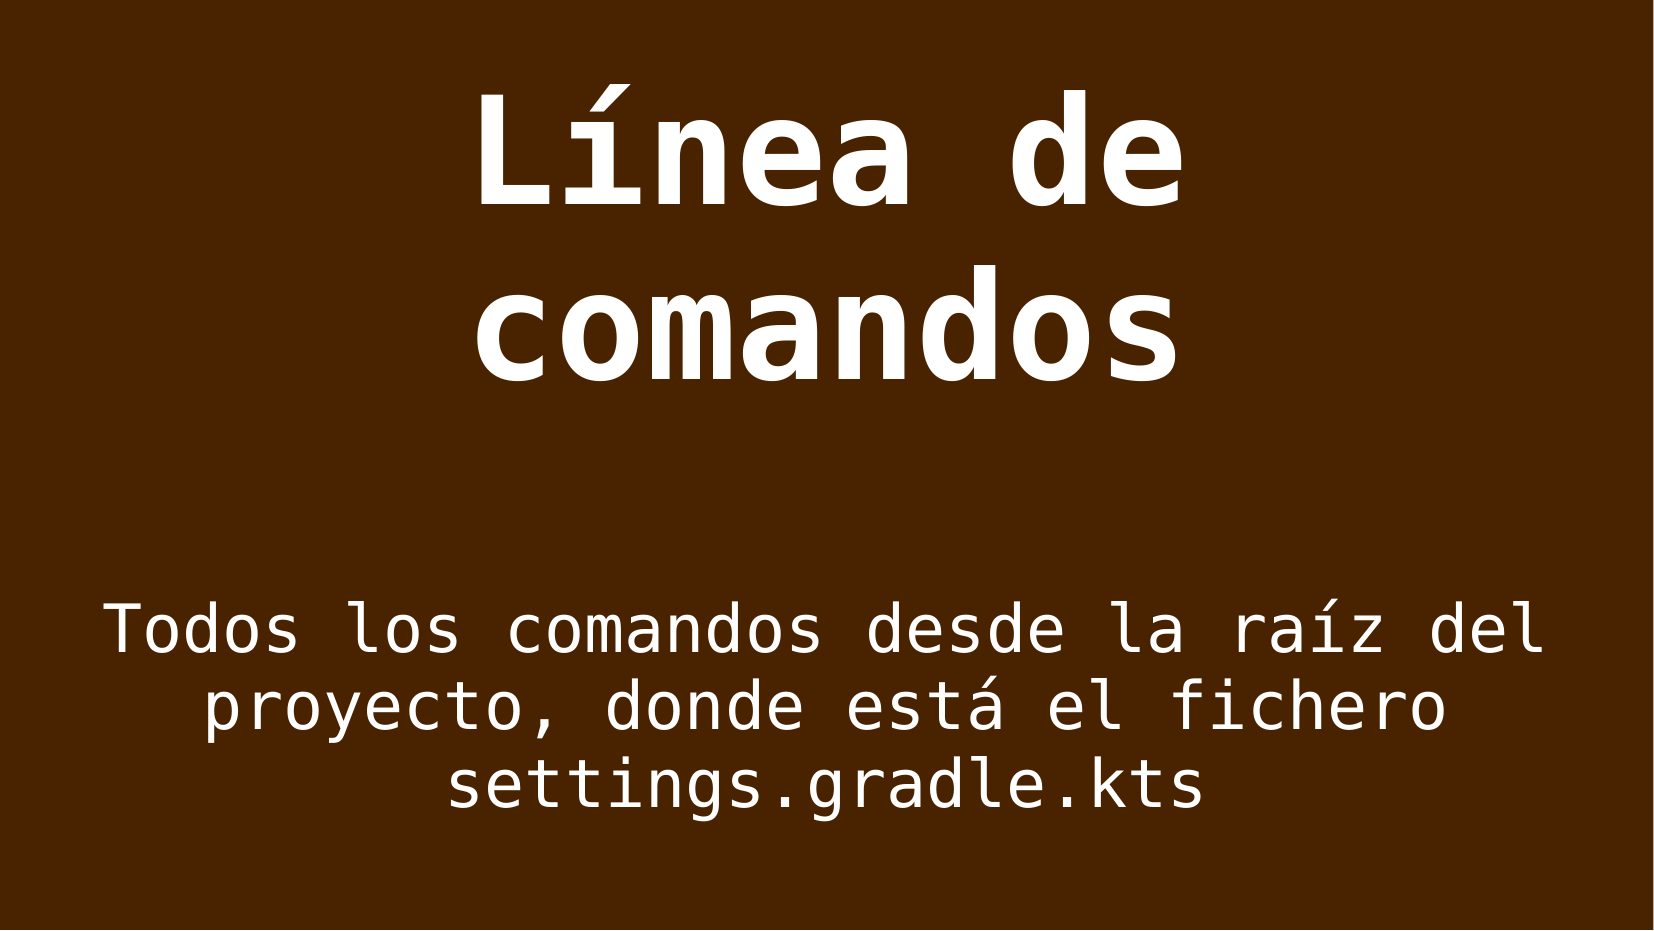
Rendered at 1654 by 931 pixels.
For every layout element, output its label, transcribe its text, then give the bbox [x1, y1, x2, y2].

subtitle Línea de comandos Todos los comandos desde la raíz del proyecto, donde está el fichero settings.gradle.kts [82, 65, 1571, 824]
